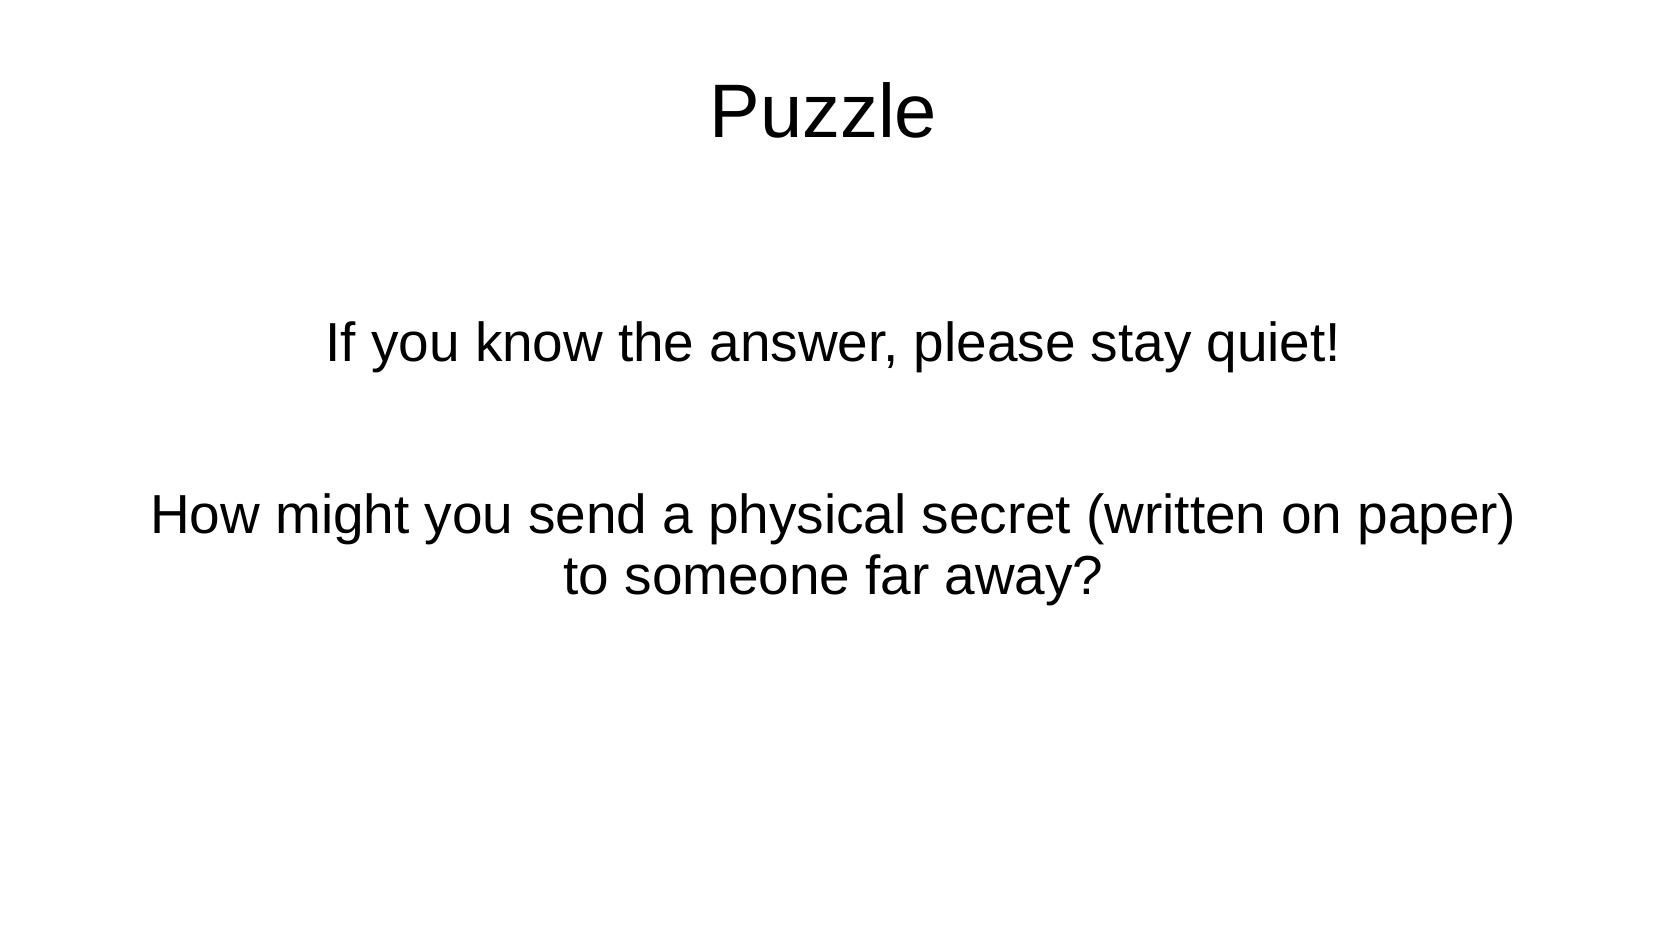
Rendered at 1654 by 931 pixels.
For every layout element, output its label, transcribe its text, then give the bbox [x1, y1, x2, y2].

title Puzzle [82, 36, 1565, 188]
list If you know the answer, please stay quiet! How might you send a physical secret (written on paper) to someone far away? [82, 217, 1532, 795]
